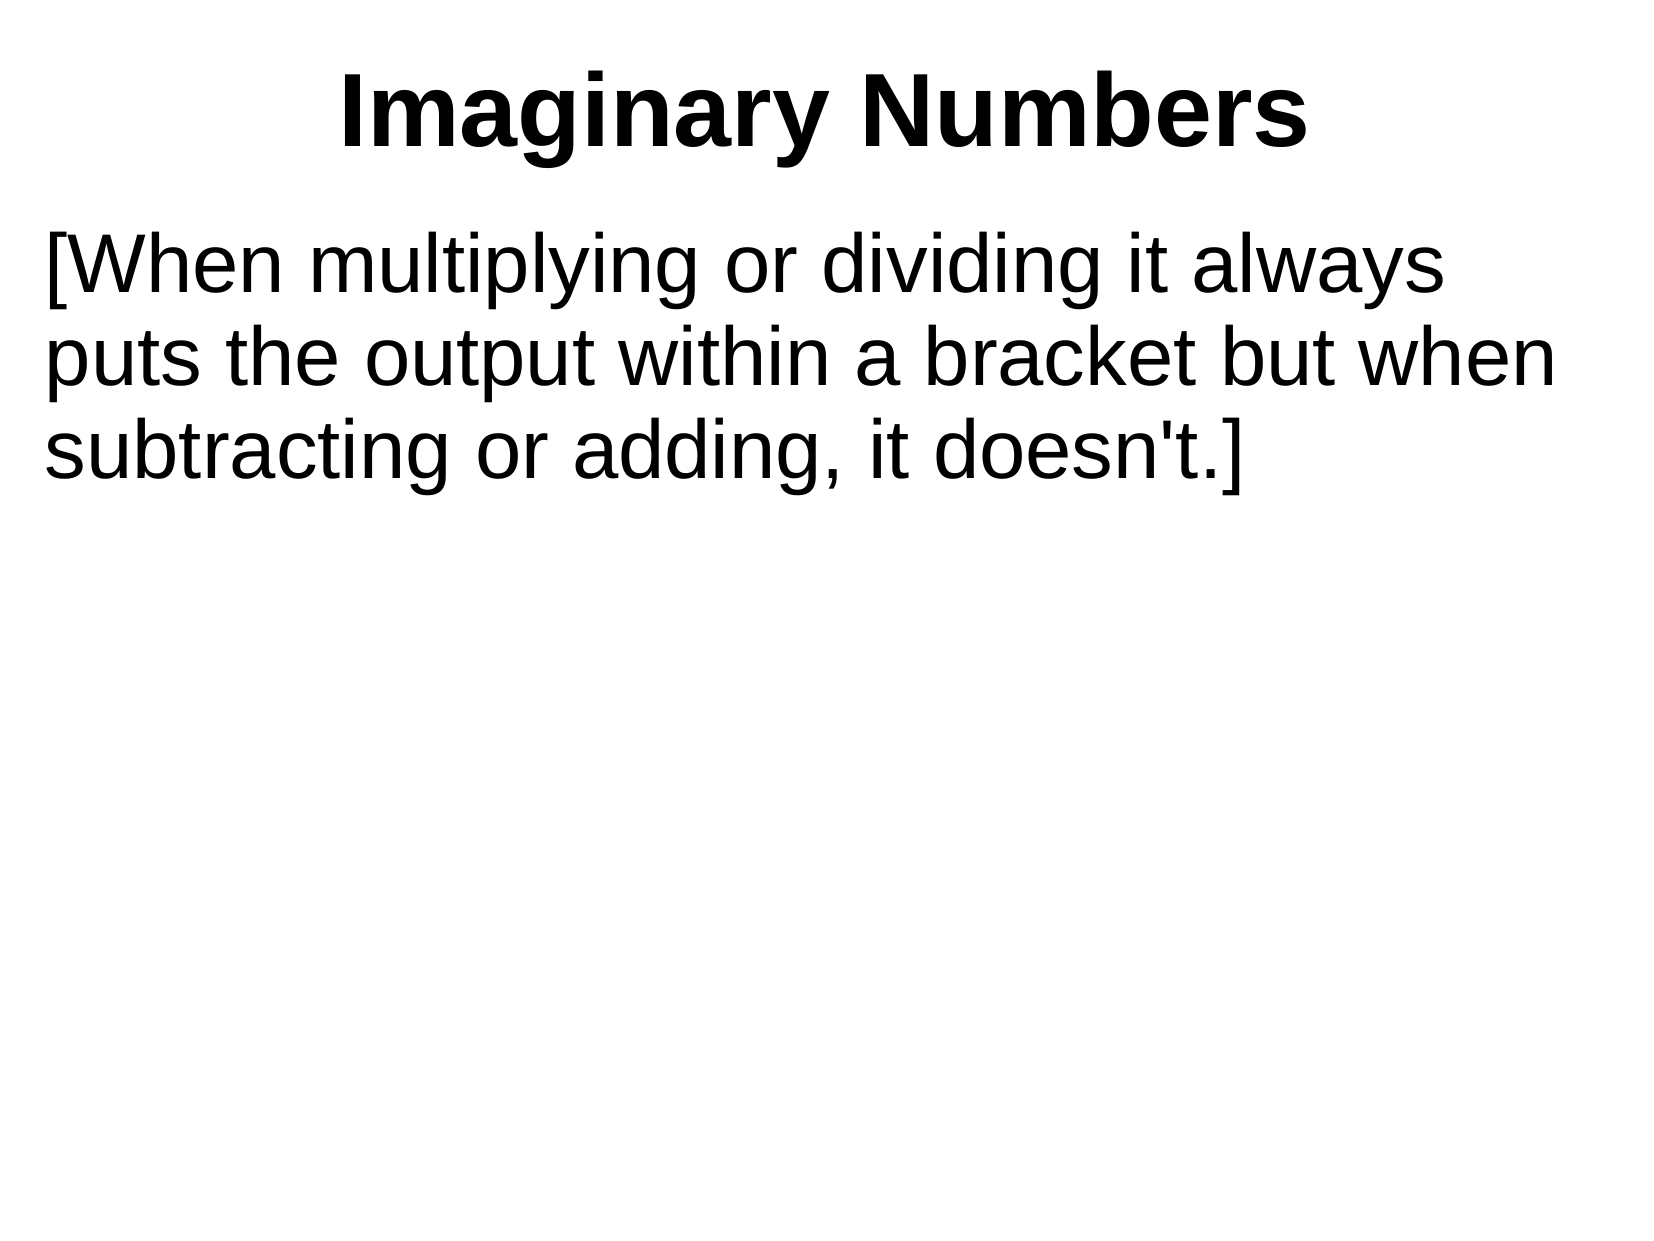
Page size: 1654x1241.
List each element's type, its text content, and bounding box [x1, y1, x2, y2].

text_box Imaginary Numbers [45, 45, 1606, 177]
text_box [When multiplying or dividing it always puts the output within a bracket but when subtracting or adding, it doesn't.] [30, 210, 1606, 598]
